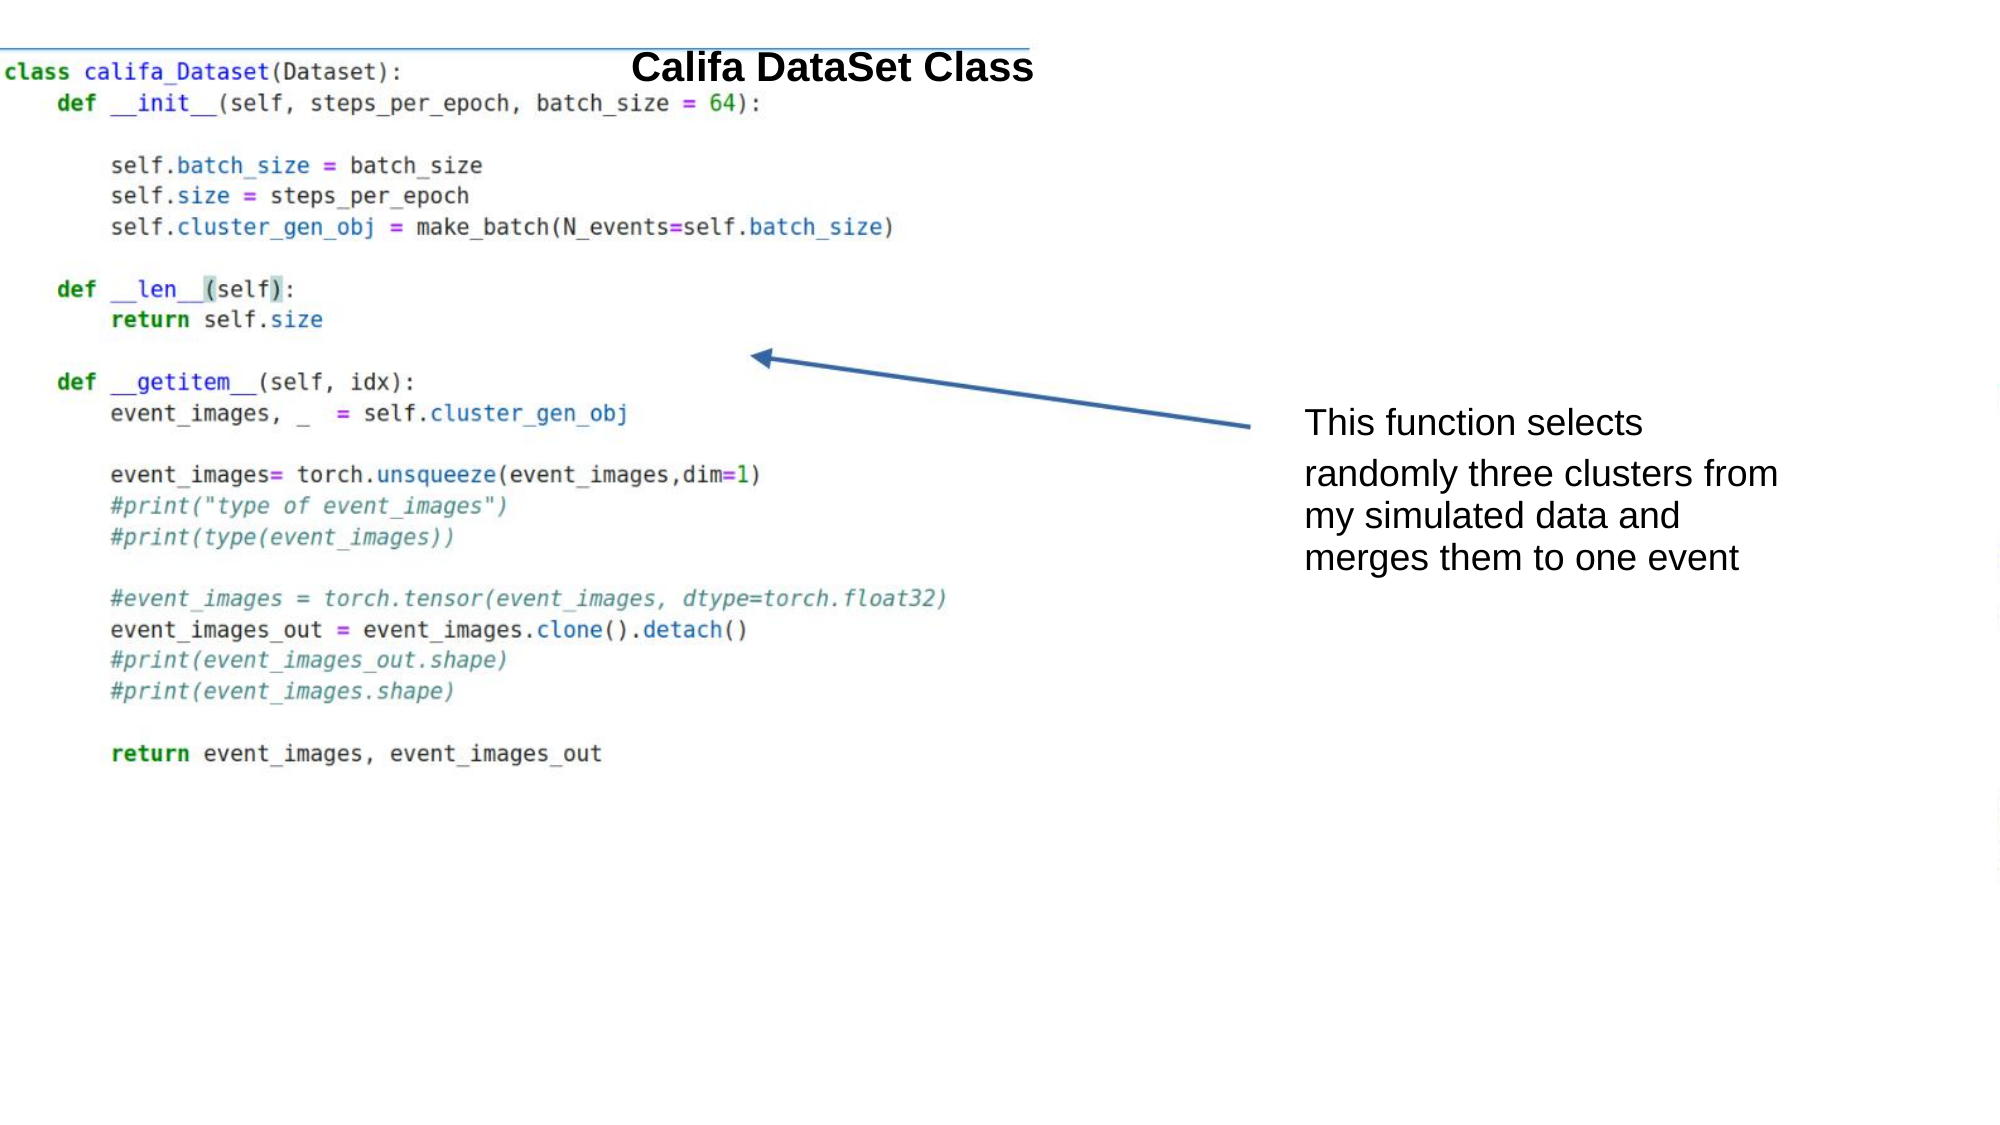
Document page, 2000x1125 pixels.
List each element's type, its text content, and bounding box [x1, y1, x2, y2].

text_box This function selects [1304, 401, 1745, 444]
text_box randomly three clusters from my simulated data and merges them to one event [1304, 451, 1909, 578]
text_box Califa DataSet Class [631, 43, 1150, 90]
text_box [0, 0, 2000, 1125]
